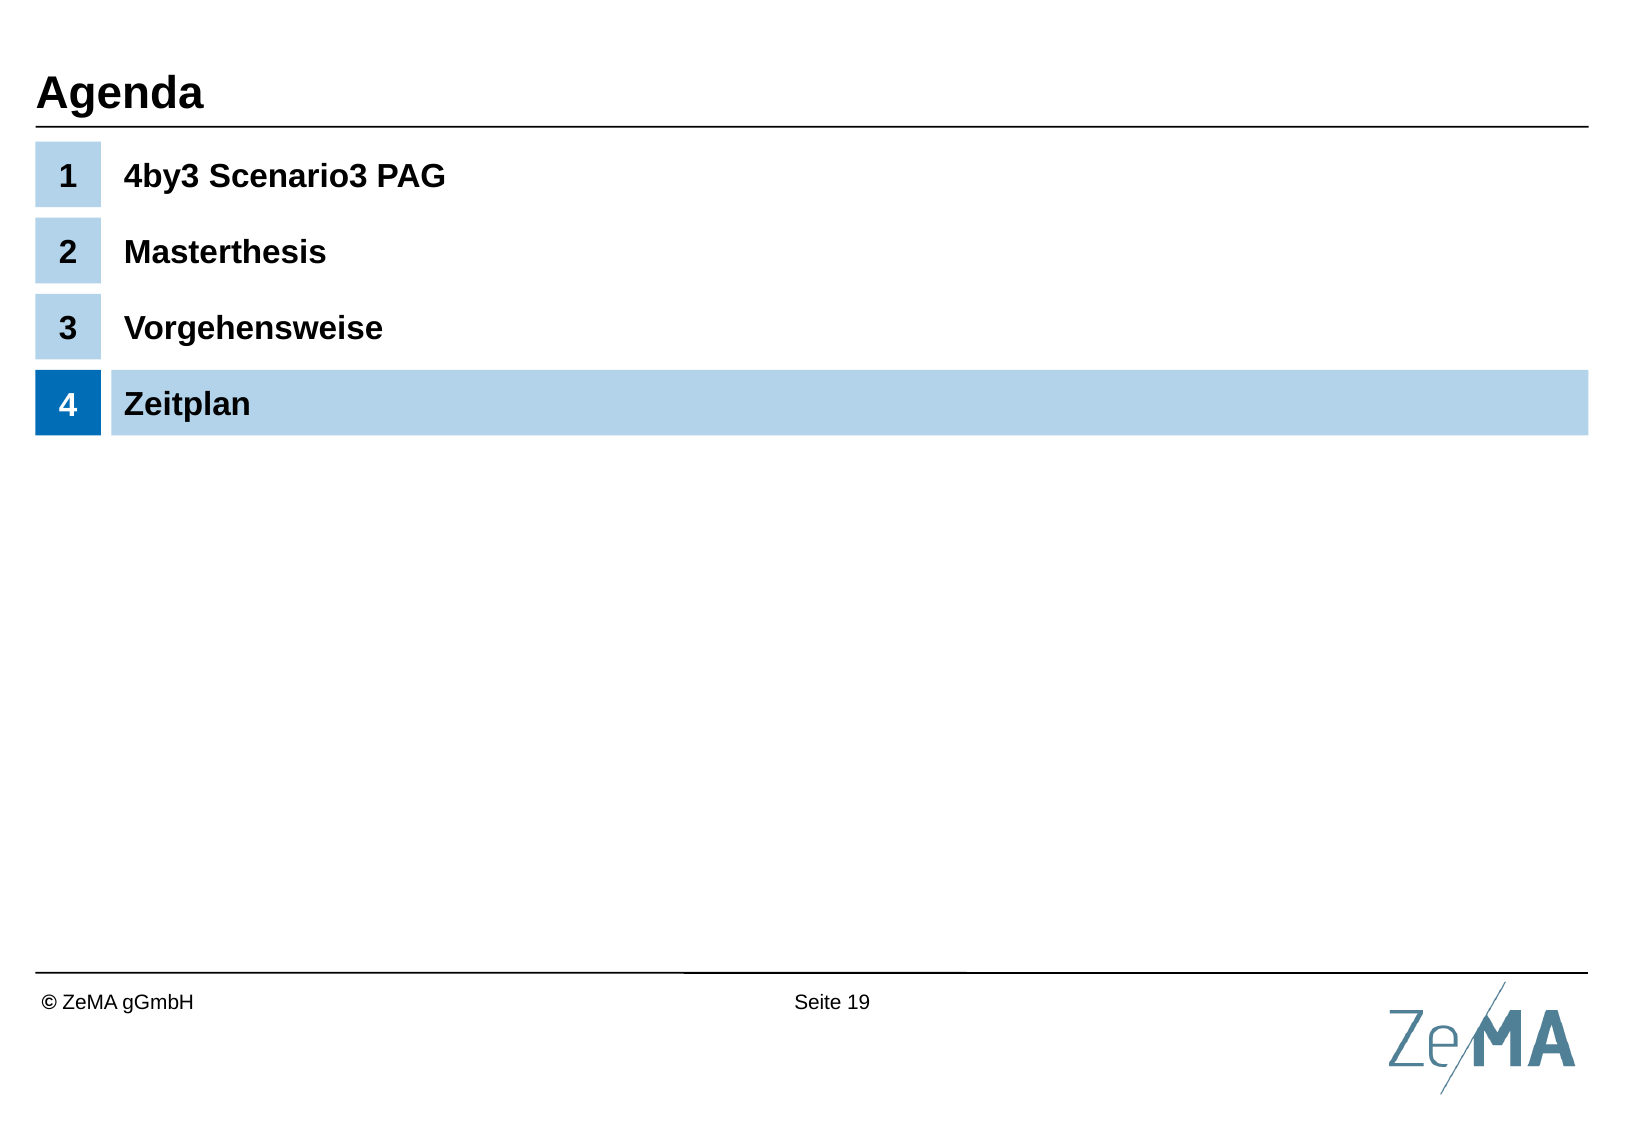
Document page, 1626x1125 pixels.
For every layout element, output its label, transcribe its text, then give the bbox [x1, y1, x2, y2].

text_box Vorgehensweise [111, 293, 451, 360]
text_box 3 [35, 293, 101, 360]
title Agenda [35, 0, 1589, 118]
text_box 4by3 Scenario3 PAG [111, 141, 451, 208]
text_box Zeitplan [111, 369, 451, 436]
text_box 4 [35, 369, 101, 436]
text_box 2 [35, 217, 101, 284]
picture [1379, 981, 1584, 1095]
text_box [451, 369, 1589, 436]
text_box 1 [35, 141, 101, 208]
text_box Masterthesis [111, 217, 451, 284]
